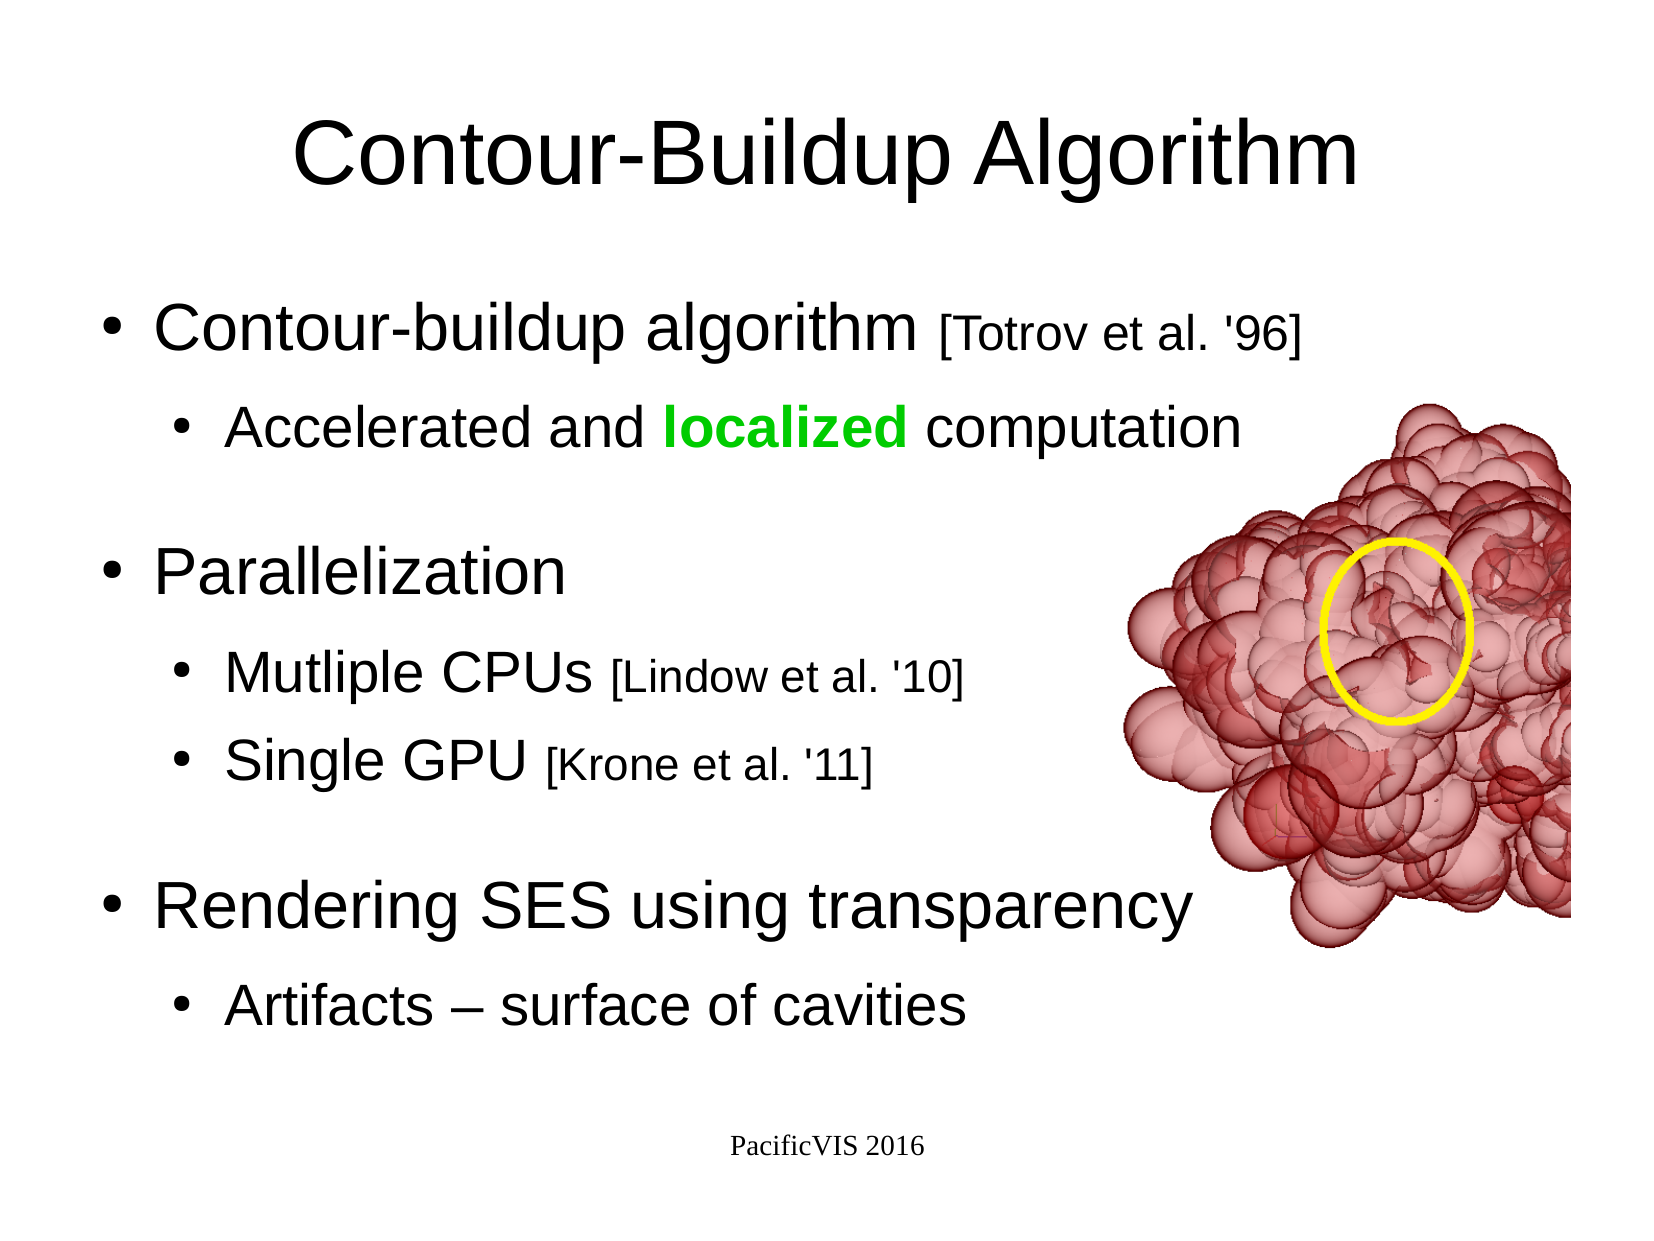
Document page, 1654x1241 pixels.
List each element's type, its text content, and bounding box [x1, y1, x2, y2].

list Contour-buildup algorithm [Totrov et al. '96] Accelerated and localized computation Parallelization Mutliple CPUs [Lindow et al. '10] Single GPU [Krone et al. '11] Rendering SES using transparency Artifacts – surface of cavities [82, 290, 1571, 1109]
title Contour-Buildup Algorithm [82, 49, 1571, 257]
